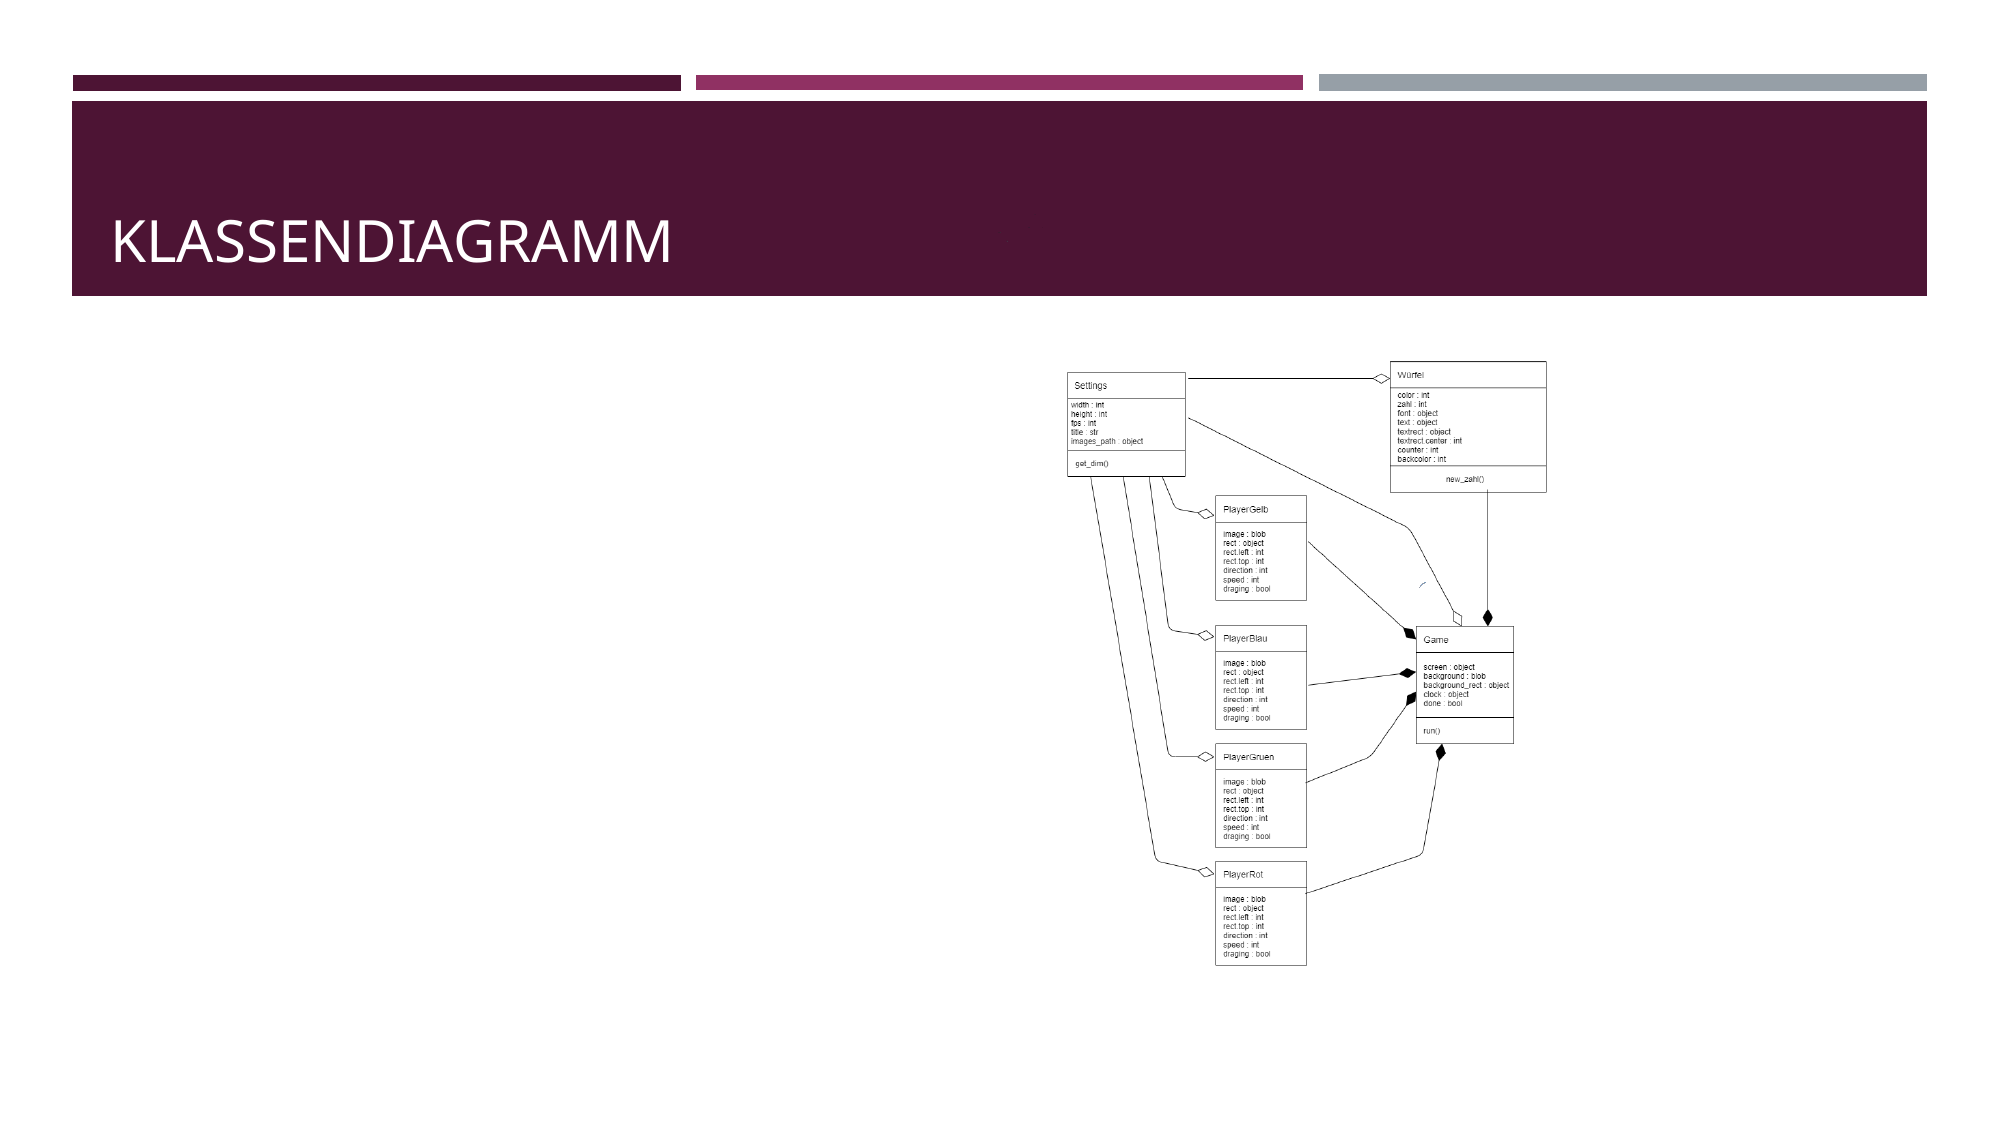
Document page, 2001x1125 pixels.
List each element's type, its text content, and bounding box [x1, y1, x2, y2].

picture [1064, 362, 1547, 966]
title Klassendiagramm [95, 115, 1905, 282]
